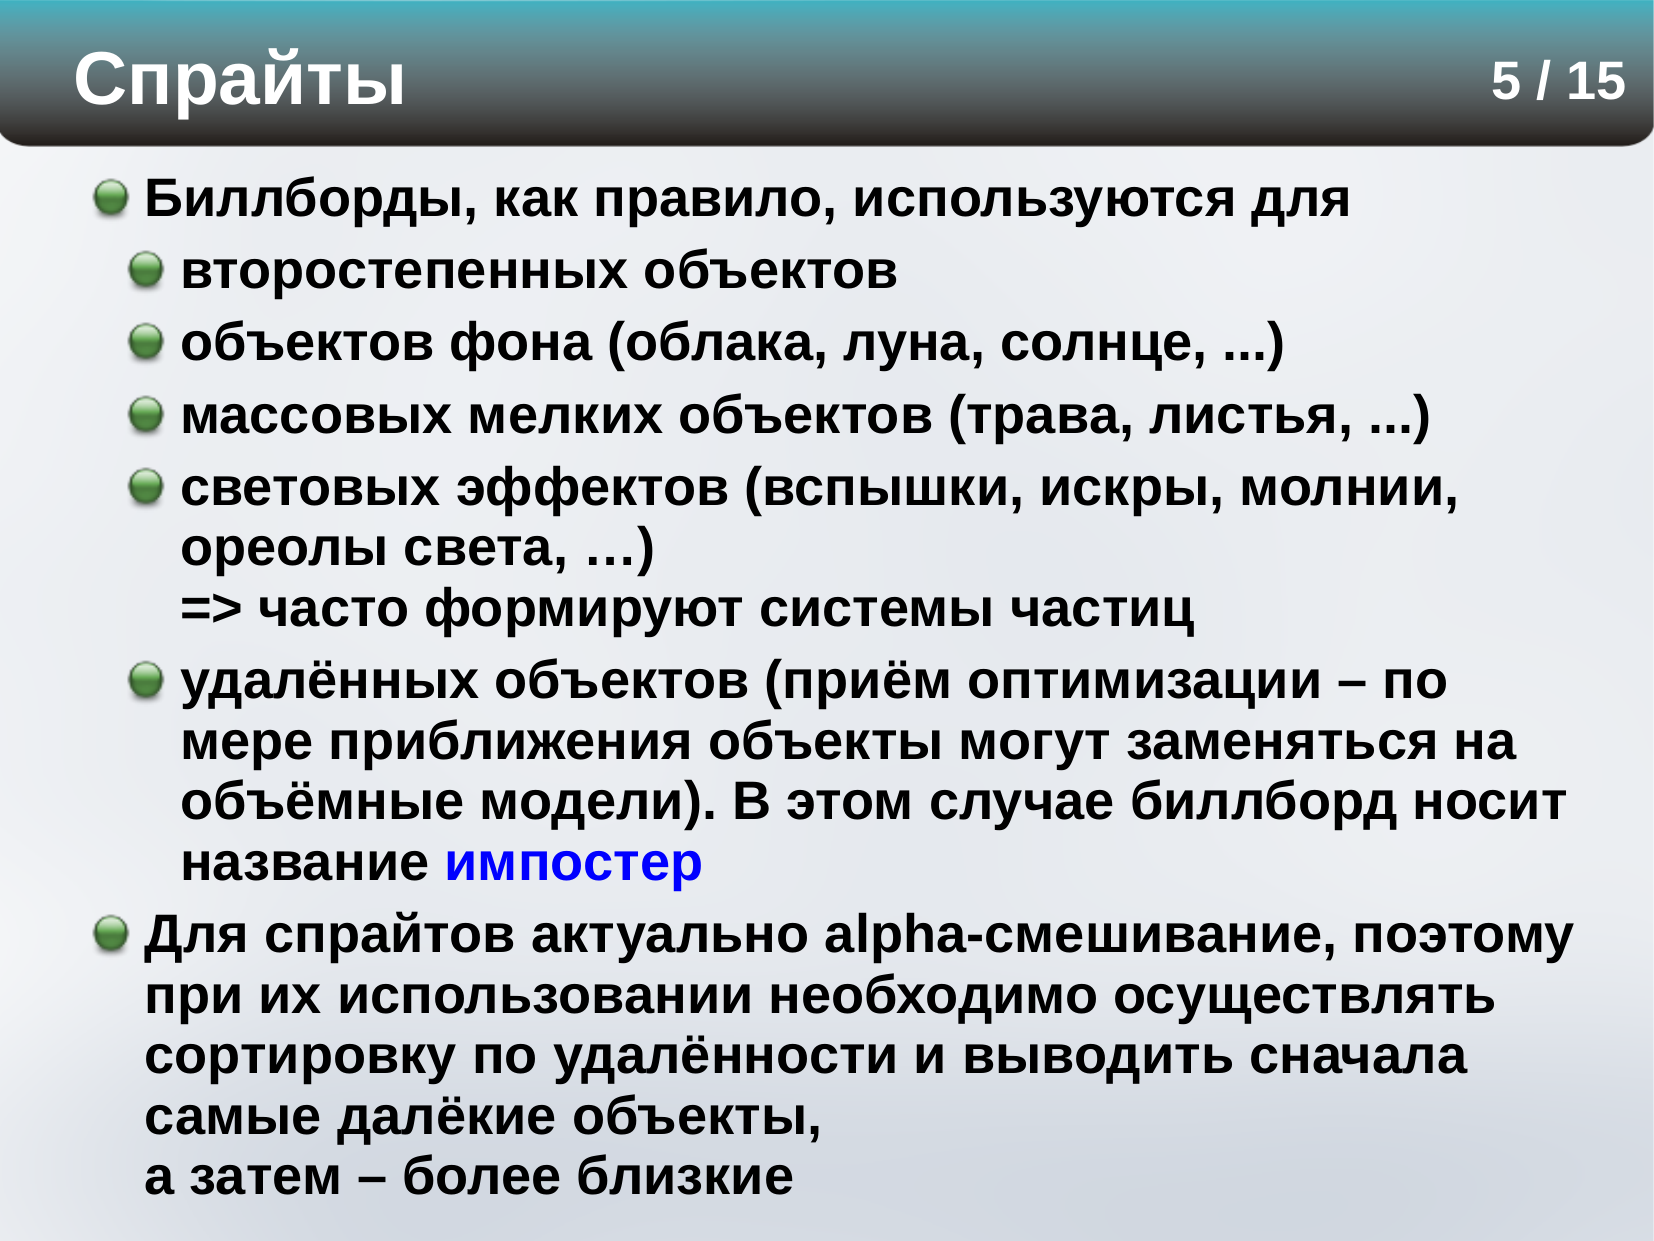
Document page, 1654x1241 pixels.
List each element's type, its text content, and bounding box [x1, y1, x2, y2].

picture [0, 0, 1654, 1241]
text_box Спрайты [59, 29, 1359, 129]
text_box Биллборды, как правило, используются для второстепенных объектов объектов фона (облака, луна, солнце, ...) массовых мелких объектов (трава, листья, ...) световых эффектов (вспышки, искры, молнии, ореолы света, …) => часто формируют системы частиц удалённых объектов (приём оптимизации – по мере приближения объекты могут заменяться на объёмные модели). В этом случае биллборд носит название импостер Для спрайтов актуально alpha-смешивание, поэтому при их использовании необходимо осуществлять сортировку по удалённости и выводить сначала самые далёкие объекты, а затем – более близкие [70, 159, 1595, 1214]
text_box <номер> / 15 [1476, 42, 1654, 179]
